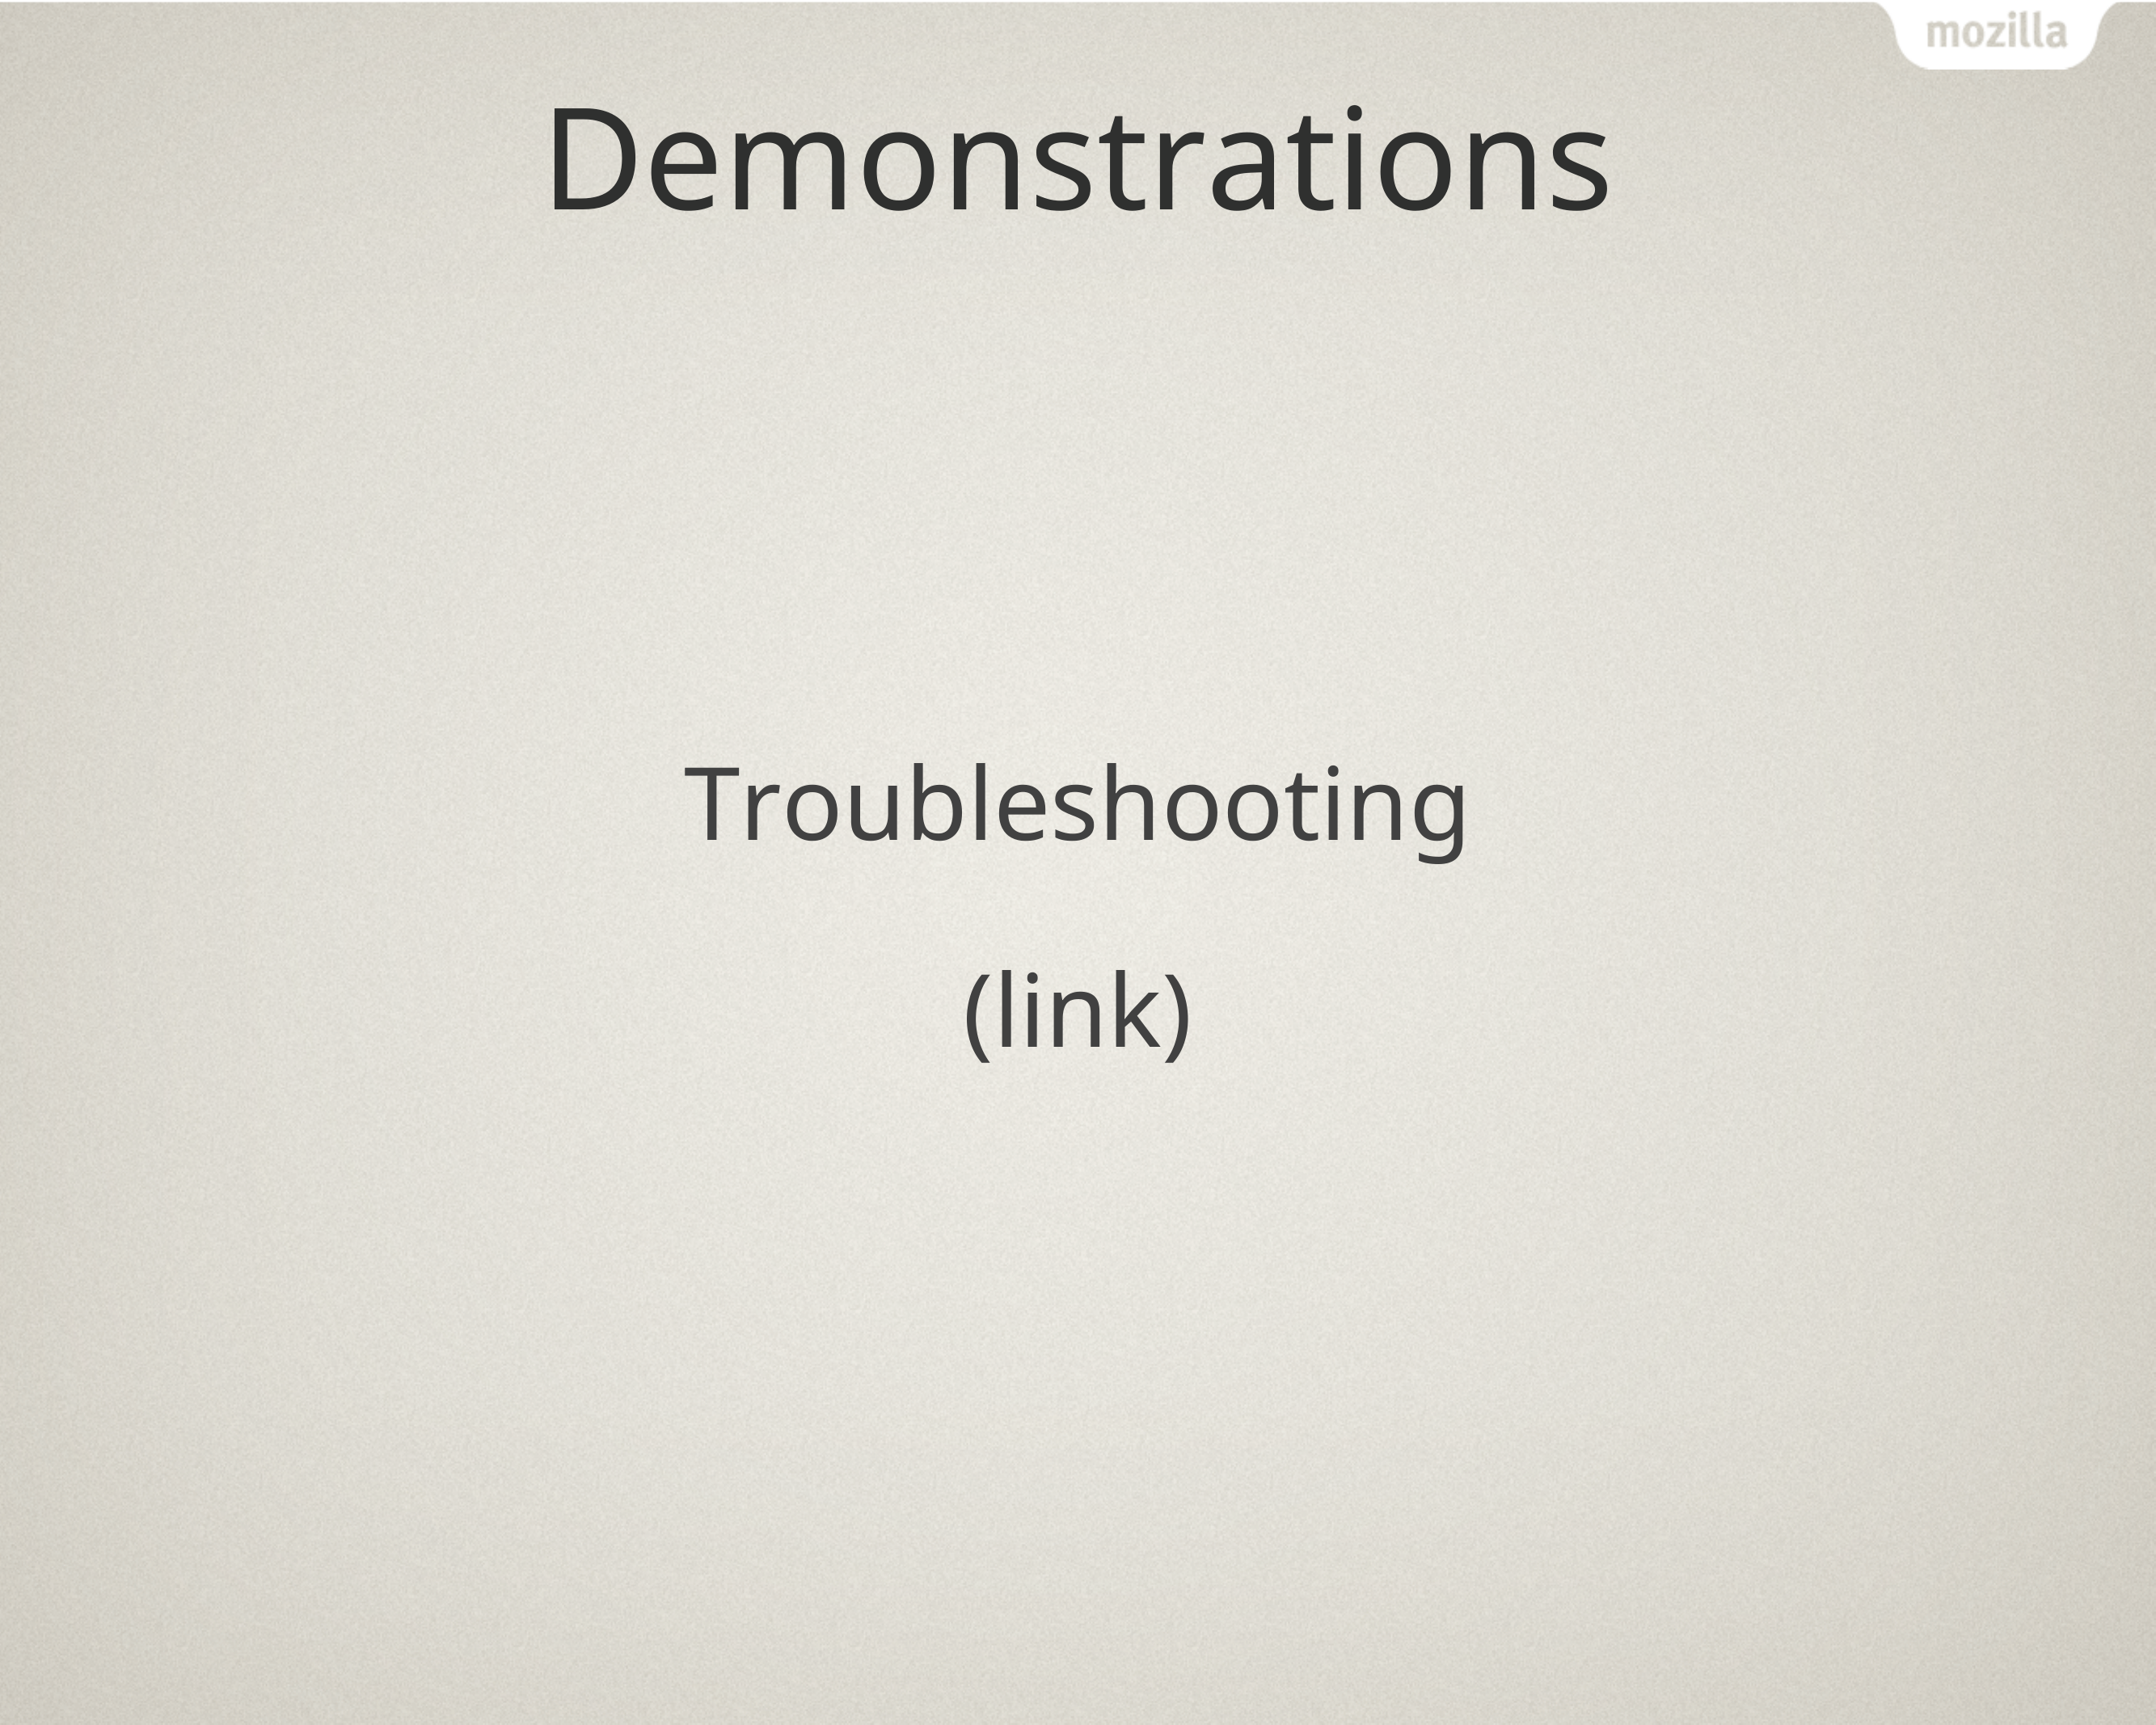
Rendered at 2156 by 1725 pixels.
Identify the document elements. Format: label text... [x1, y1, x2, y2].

subtitle Troubleshooting (link) [108, 403, 2048, 1404]
picture [0, 0, 2156, 1725]
title Demonstrations [58, 45, 2097, 261]
